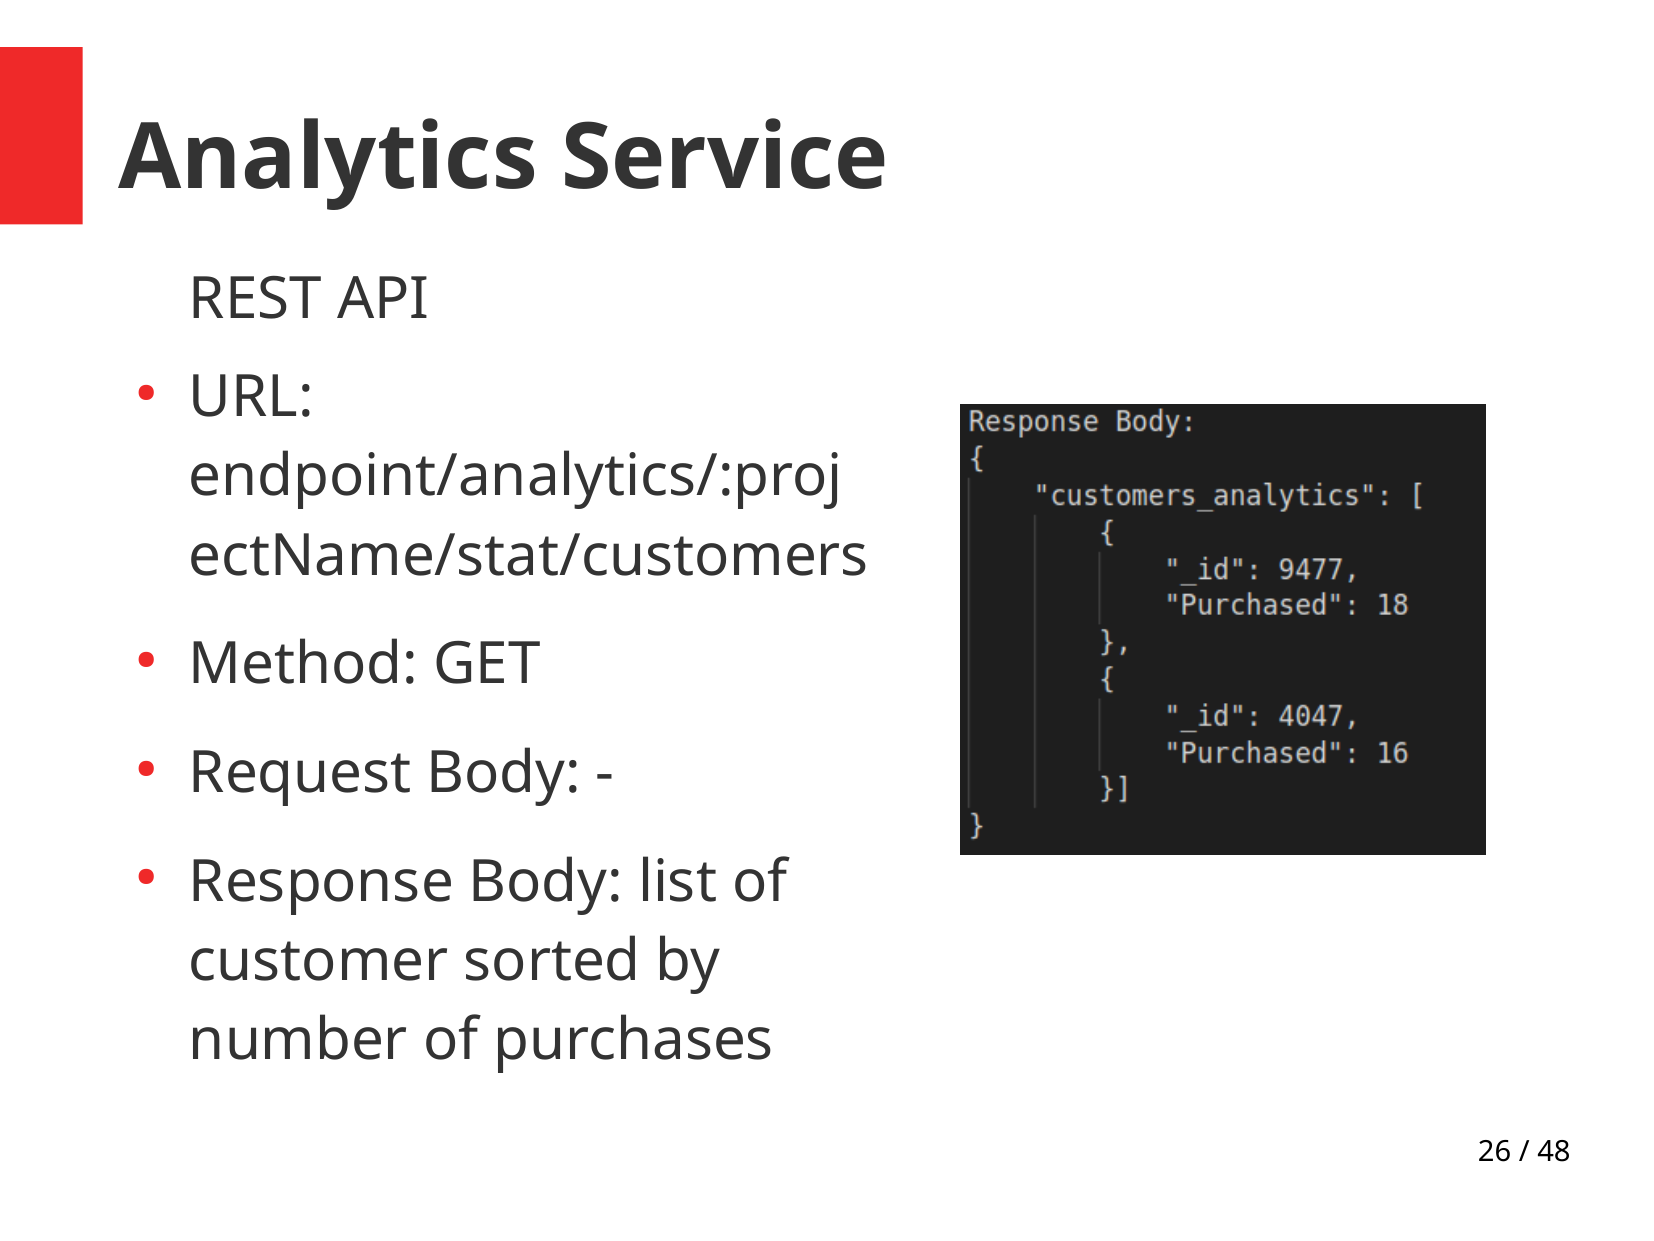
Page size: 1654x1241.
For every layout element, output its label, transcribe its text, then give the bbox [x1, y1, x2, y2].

list REST API [118, 256, 721, 353]
title Analytics Service [118, 49, 1571, 257]
list URL: endpoint/analytics/:projectName/stat/customers Method: GET Request Body: - Response Body: list of customer sorted by number of purchases [118, 354, 871, 1216]
picture [960, 404, 1486, 856]
